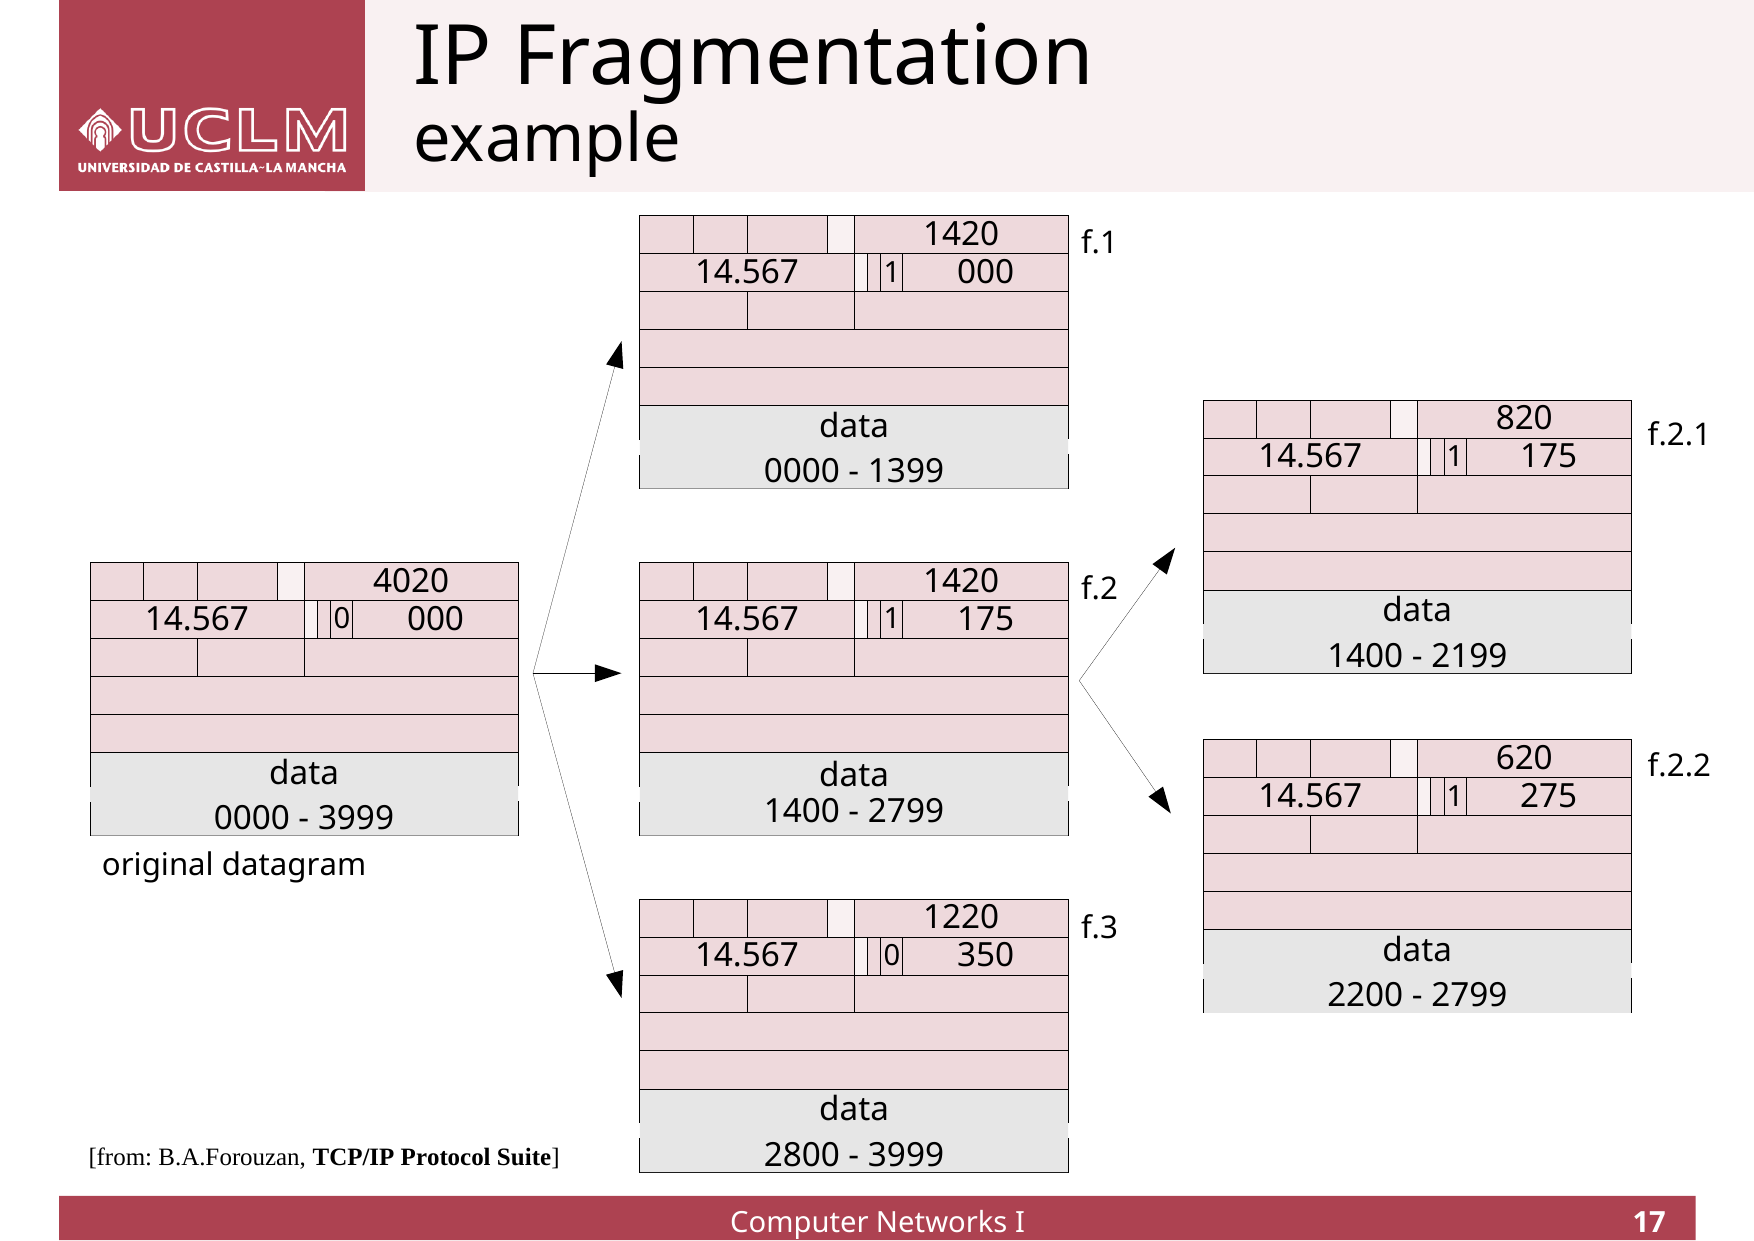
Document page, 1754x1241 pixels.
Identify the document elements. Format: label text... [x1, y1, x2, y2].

text_box 000 [902, 253, 1069, 292]
text_box 0 [330, 600, 352, 638]
text_box 175 [902, 600, 1069, 639]
text_box data 2200 - 2799 [1203, 930, 1632, 1013]
text_box 1220 [855, 899, 1069, 937]
text_box f.2.1 [1647, 409, 1729, 460]
text_box [1203, 739, 1632, 930]
text_box data 2800 - 3999 [639, 1090, 1069, 1173]
text_box data 0000 - 3999 [90, 753, 519, 836]
text_box [from: B.A.Forouzan, TCP/IP Protocol Suite] [88, 1141, 560, 1172]
text_box f.2.2 [1647, 739, 1729, 790]
text_box [1203, 400, 1632, 591]
text_box f.2 [1081, 562, 1126, 613]
text_box 175 [1466, 438, 1632, 476]
picture [59, 0, 365, 191]
text_box data 0000 - 1399 [639, 406, 1069, 489]
text_box 620 [1418, 739, 1632, 777]
text_box f.3 [1081, 902, 1126, 953]
text_box 1 [880, 600, 902, 638]
text_box 0 [880, 937, 902, 975]
text_box 14.567 [639, 600, 854, 638]
text_box 1 [1444, 438, 1466, 475]
text_box 1 [1444, 777, 1466, 815]
text_box 1420 [855, 562, 1069, 600]
text_box 000 [352, 600, 519, 639]
text_box [639, 562, 1069, 753]
text_box 14.567 [90, 600, 304, 638]
text_box 14.567 [639, 253, 854, 291]
title IP Fragmentation example [413, 0, 1667, 198]
text_box [639, 215, 1069, 406]
text_box data 1400 - 2199 [1203, 591, 1632, 674]
text_box original datagram [101, 838, 376, 889]
text_box 275 [1466, 777, 1632, 816]
text_box f.1 [1081, 217, 1126, 268]
text_box [90, 562, 519, 753]
text_box 1 [880, 253, 902, 291]
text_box [639, 899, 1069, 1090]
text_box 14.567 [1203, 777, 1417, 815]
text_box 14.567 [639, 937, 854, 975]
text_box 820 [1418, 400, 1632, 438]
text_box 4020 [305, 562, 519, 600]
text_box 14.567 [1203, 438, 1417, 475]
text_box 1420 [855, 215, 1069, 253]
text_box 350 [902, 937, 1069, 976]
text_box data 1400 - 2799 [639, 753, 1069, 836]
